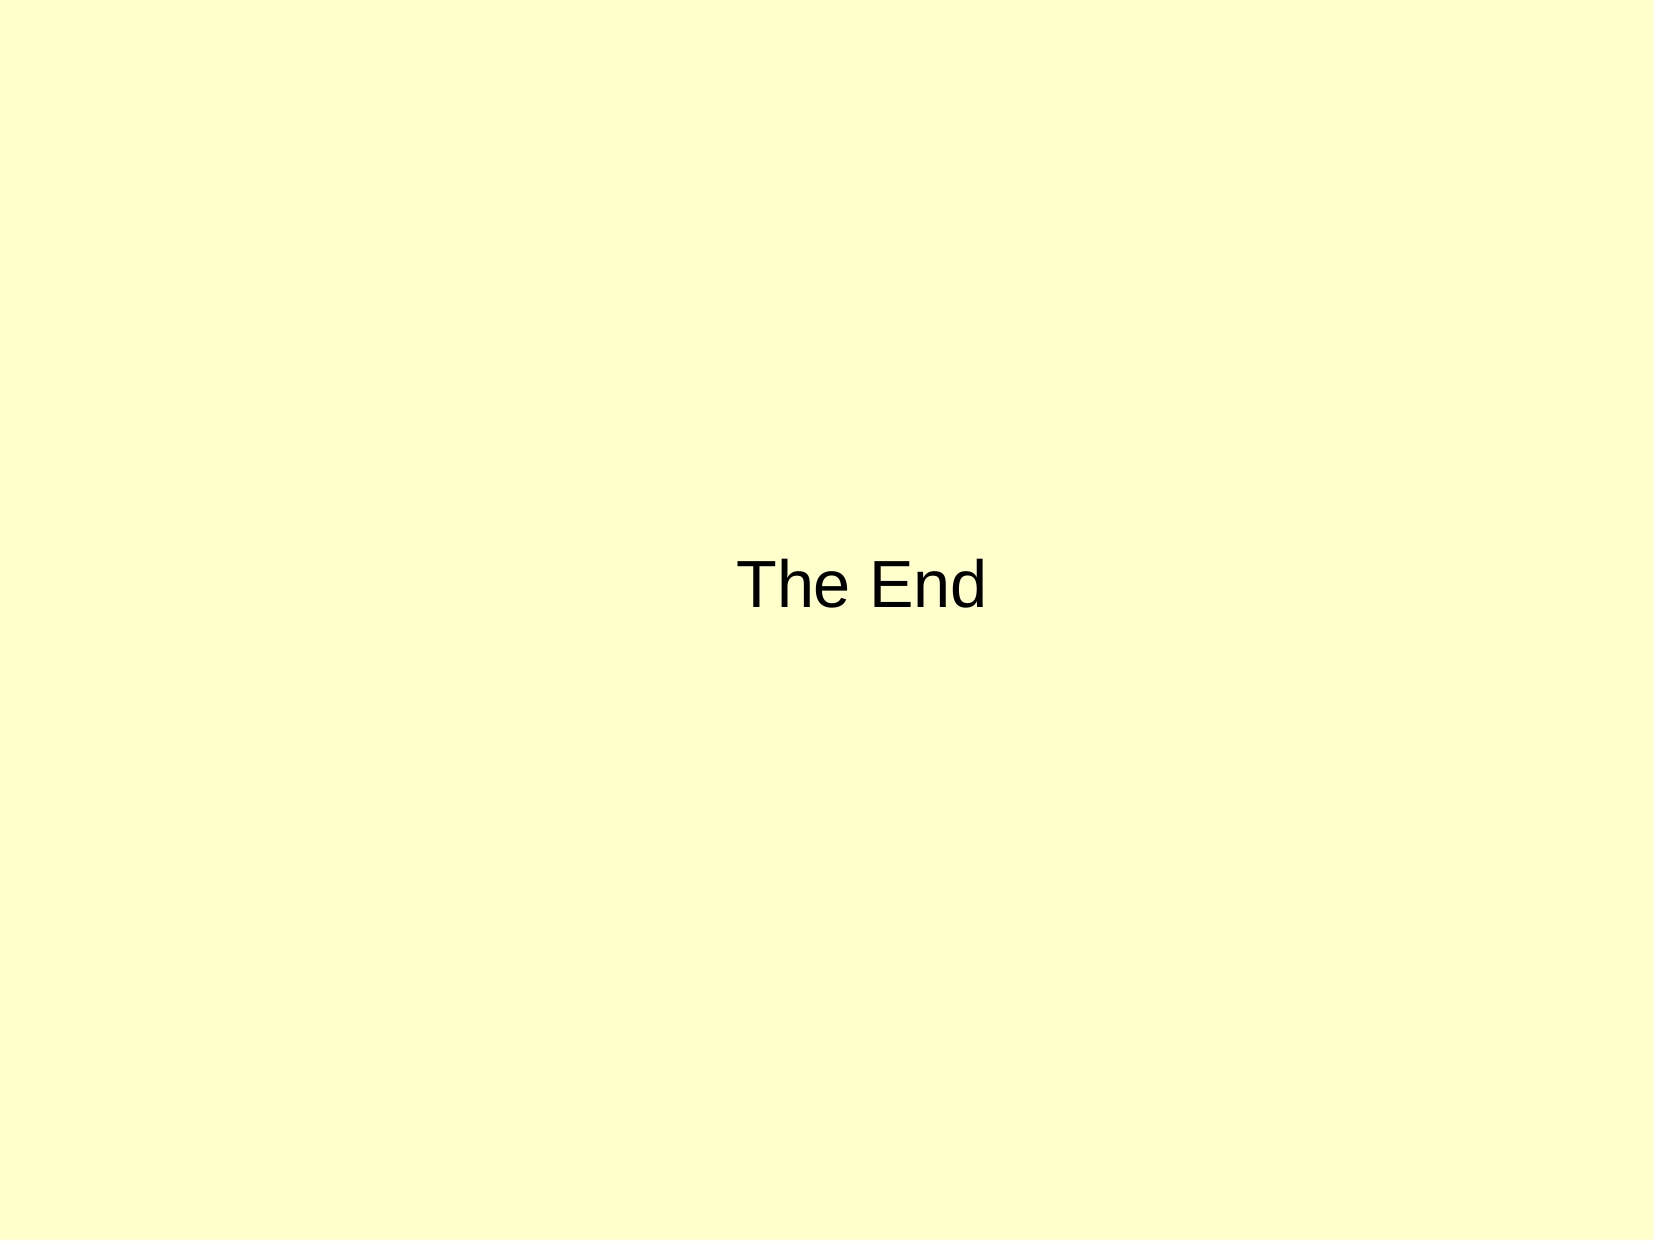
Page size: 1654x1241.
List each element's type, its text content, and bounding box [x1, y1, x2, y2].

list The End [82, 546, 1571, 1010]
